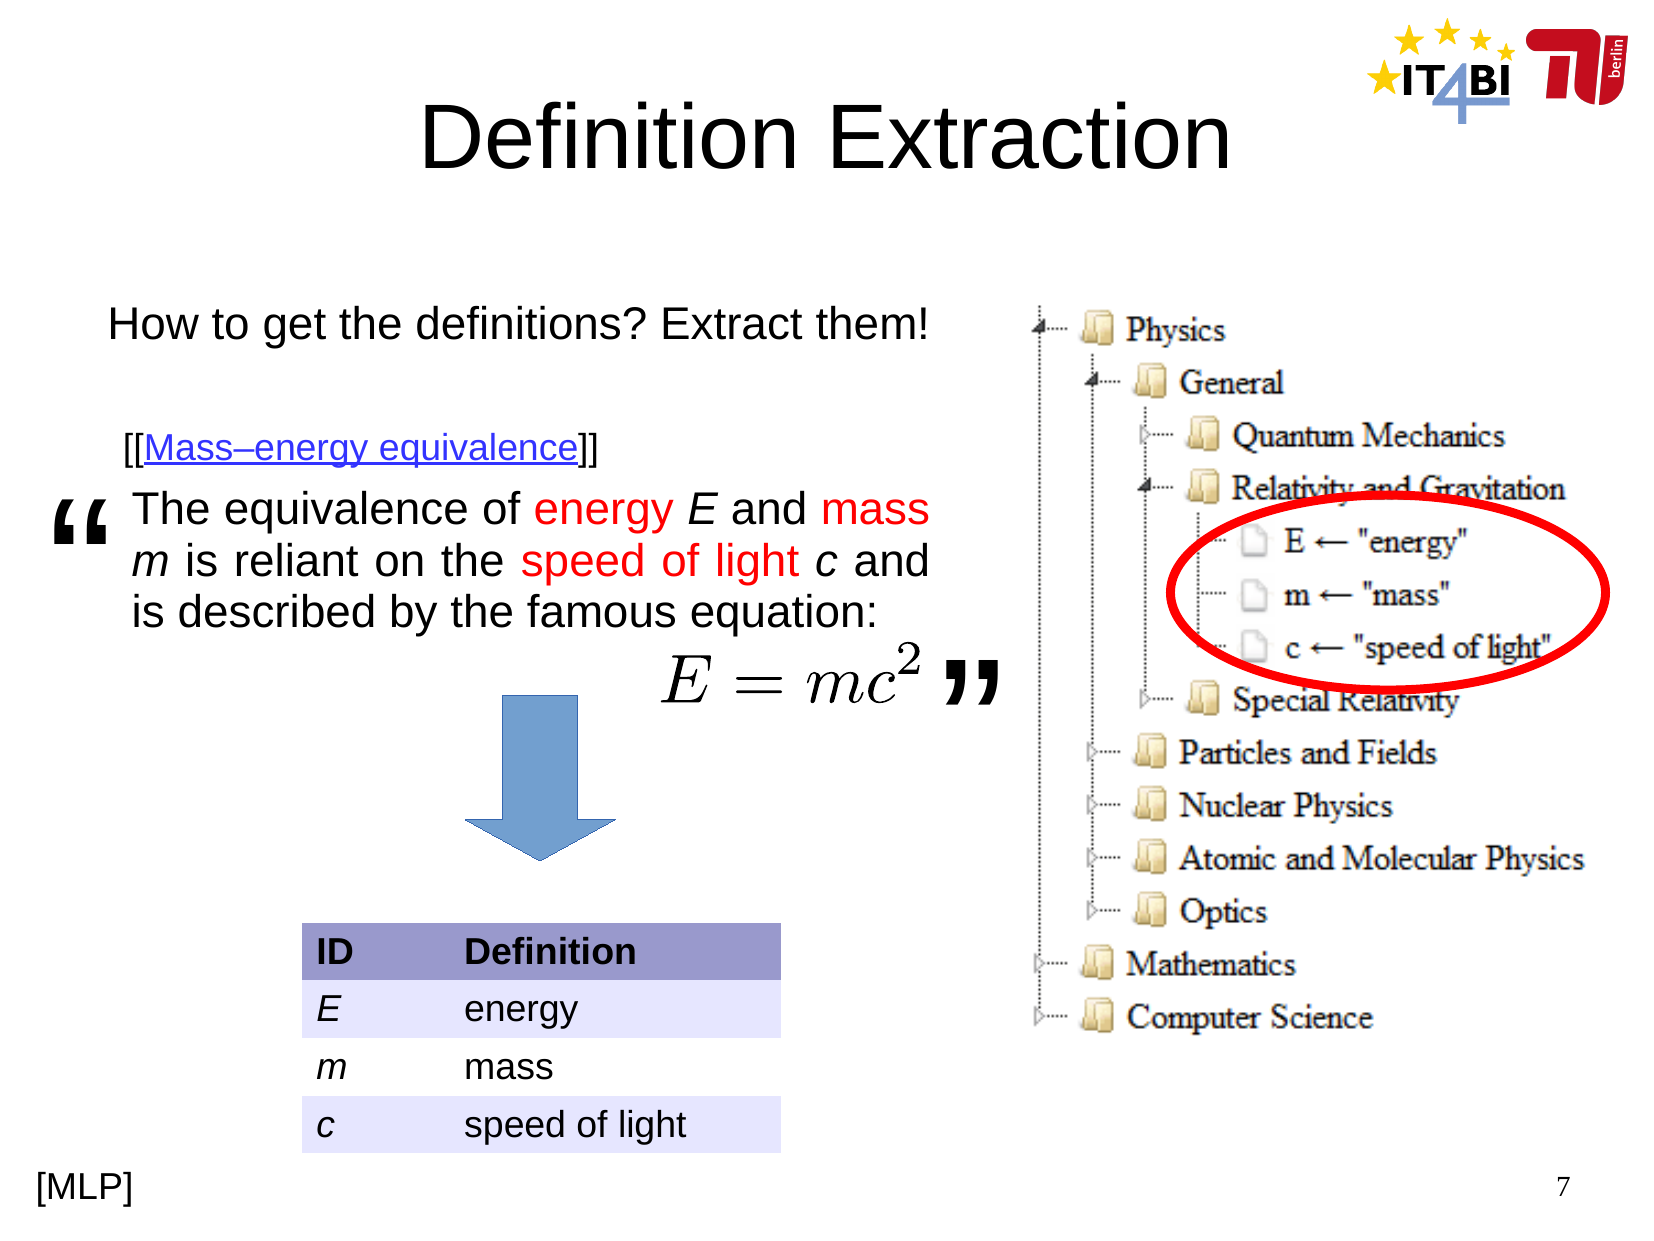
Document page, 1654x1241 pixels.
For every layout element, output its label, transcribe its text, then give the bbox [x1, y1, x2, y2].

table_cell energy [449, 980, 781, 1038]
text_box “ [945, 517, 1021, 756]
table_cell c [302, 1096, 449, 1153]
table_cell speed of light [449, 1096, 781, 1153]
picture [1175, 500, 1601, 685]
title Definition Extraction [82, 49, 1571, 226]
picture [1367, 18, 1515, 49]
table_header Definition [449, 923, 781, 980]
text_box [[Mass–energy equivalence]] [108, 419, 614, 476]
picture [1017, 304, 1603, 1042]
text_box The equivalence of energy E and mass m is reliant on the speed of light c and is described by the famous equation: [116, 475, 946, 720]
text_box “ [32, 449, 130, 688]
picture [1526, 29, 1628, 105]
table_cell mass [449, 1038, 781, 1096]
text_box How to get the definitions? Extract them! [92, 290, 946, 357]
table_cell E [302, 980, 449, 1038]
text_box [465, 695, 616, 861]
text_box [658, 641, 923, 704]
text_box [MLP] [20, 1158, 149, 1216]
table_cell m [302, 1038, 449, 1096]
table_header ID [302, 923, 449, 980]
